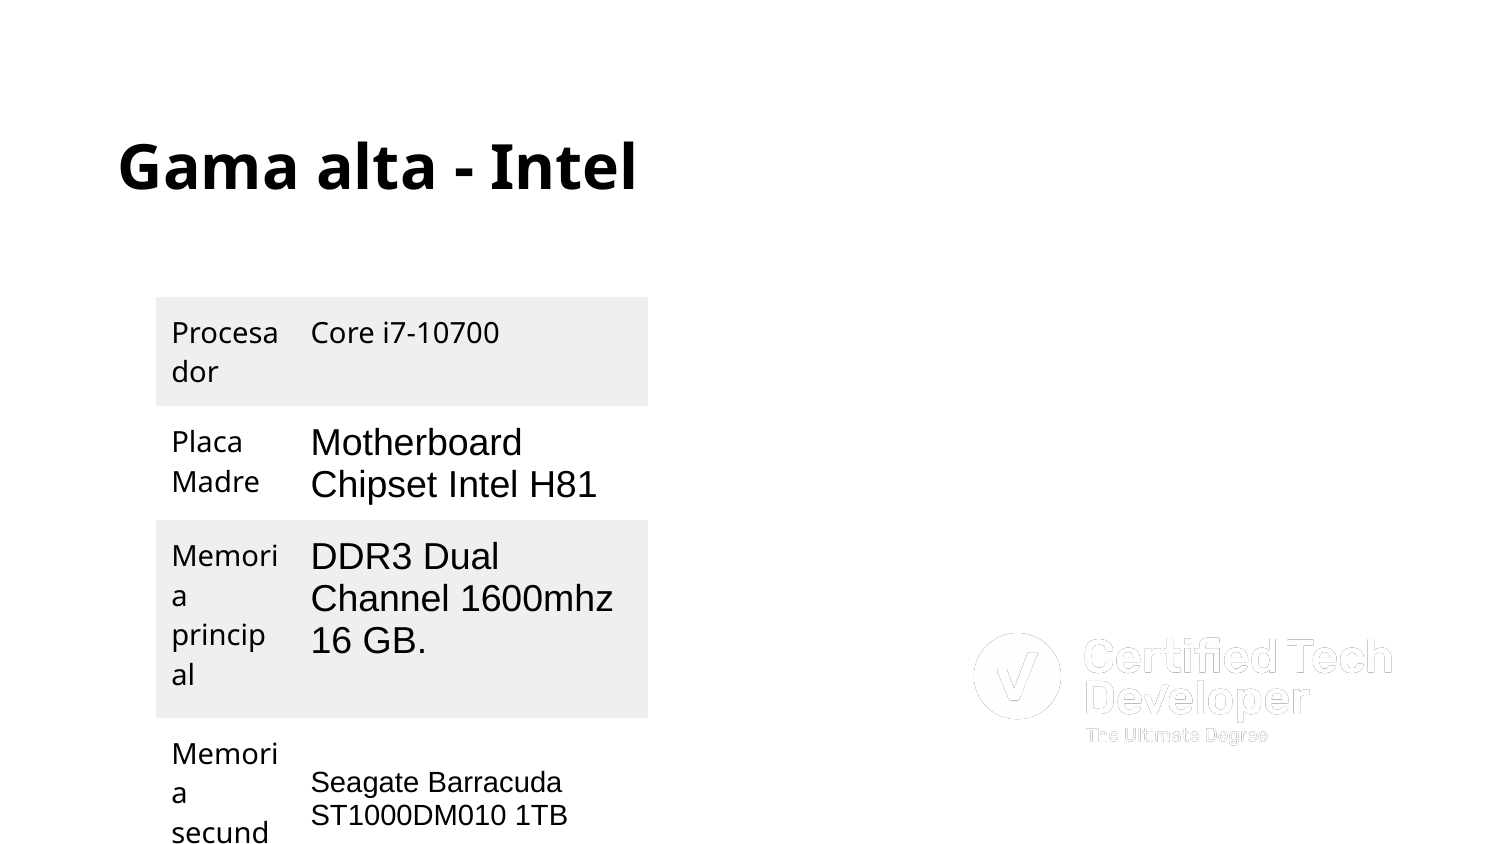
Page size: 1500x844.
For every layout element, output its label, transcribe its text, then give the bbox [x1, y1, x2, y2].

table_cell Seagate Barracuda ST1000DM010 1TB [296, 718, 648, 844]
table_cell DDR3 Dual Channel 1600mhz 16 GB. [296, 520, 648, 718]
table_cell Memoria secundaria [156, 718, 296, 844]
table_cell Memoria principal [156, 520, 296, 718]
table_cell Motherboard Chipset Intel H81 [296, 406, 648, 520]
text_box Gama alta - Intel [104, 99, 1365, 240]
table_header Procesador [156, 297, 296, 406]
picture [966, 594, 1405, 778]
table_cell Placa Madre [156, 406, 296, 520]
table_header Core i7-10700 [296, 297, 648, 406]
